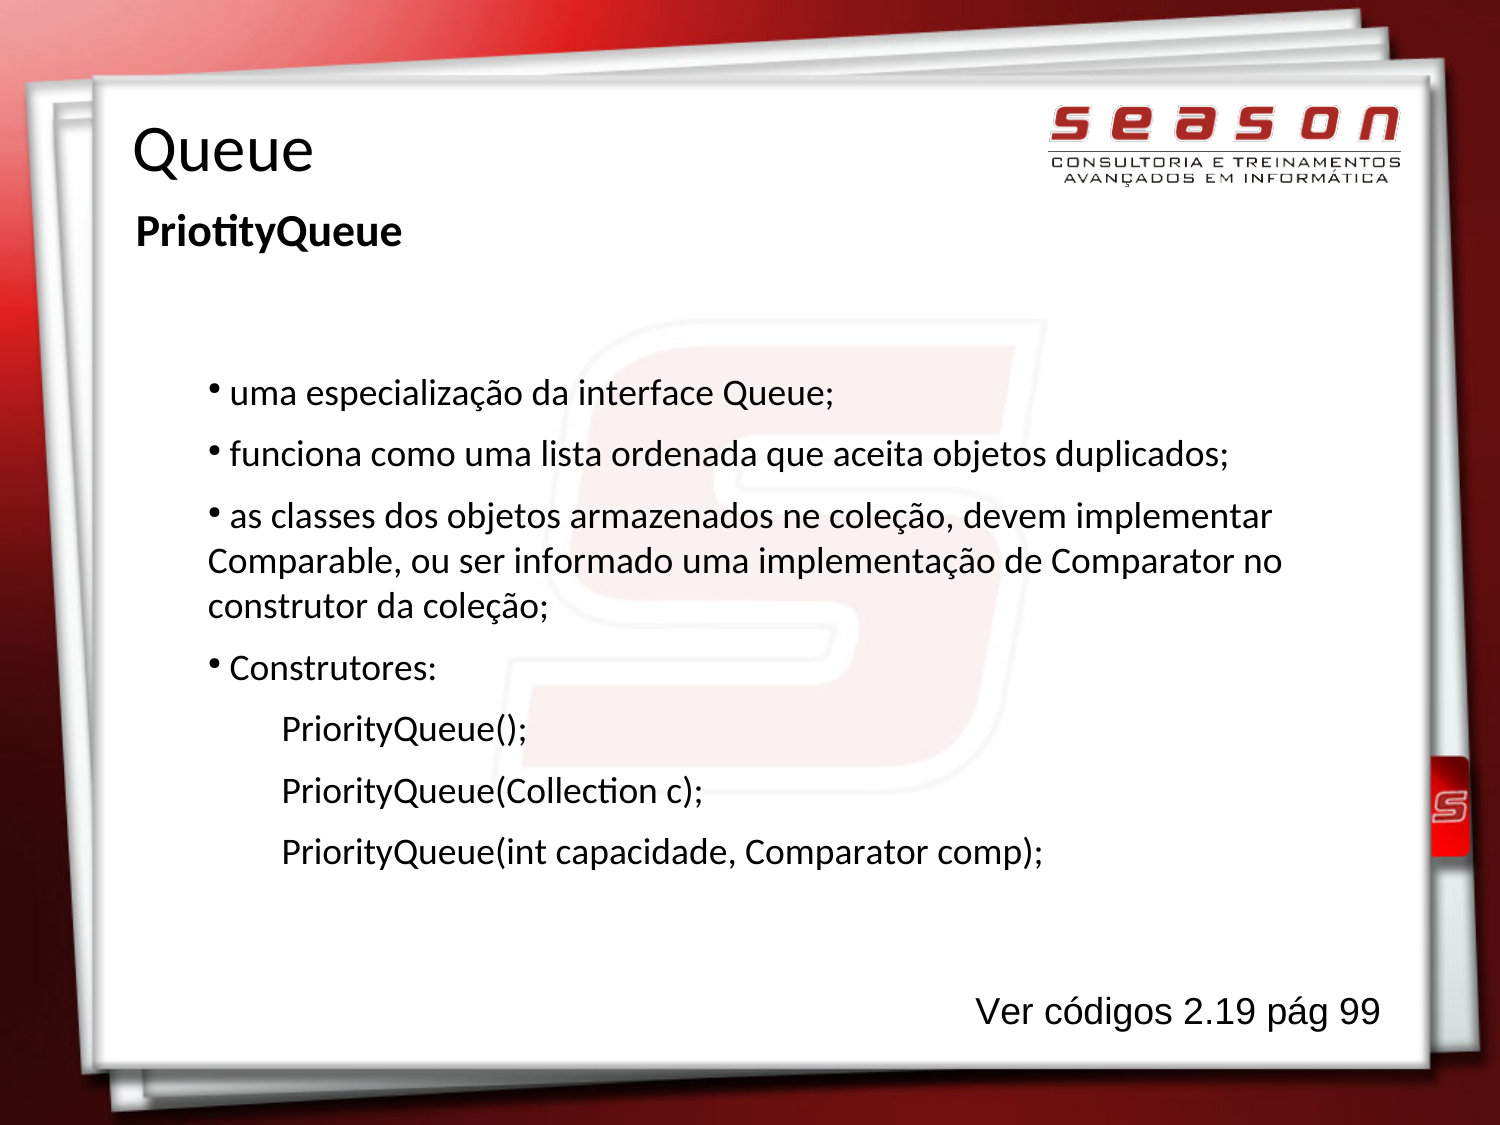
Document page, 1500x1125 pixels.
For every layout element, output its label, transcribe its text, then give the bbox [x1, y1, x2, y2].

text_box uma especialização da interface Queue; funciona como uma lista ordenada que aceita objetos duplicados; as classes dos objetos armazenados ne coleção, devem implementar Comparable, ou ser informado uma implementação de Comparator no construtor da coleção; Construtores: PriorityQueue(); PriorityQueue(Collection c); PriorityQueue(int capacidade, Comparator comp); [207, 318, 1328, 922]
picture [0, 0, 1500, 1125]
text_box Ver códigos 2.19 pág 99 [708, 979, 1396, 1040]
text_box PriotityQueue [135, 200, 1246, 256]
title Queue [118, 33, 1394, 257]
